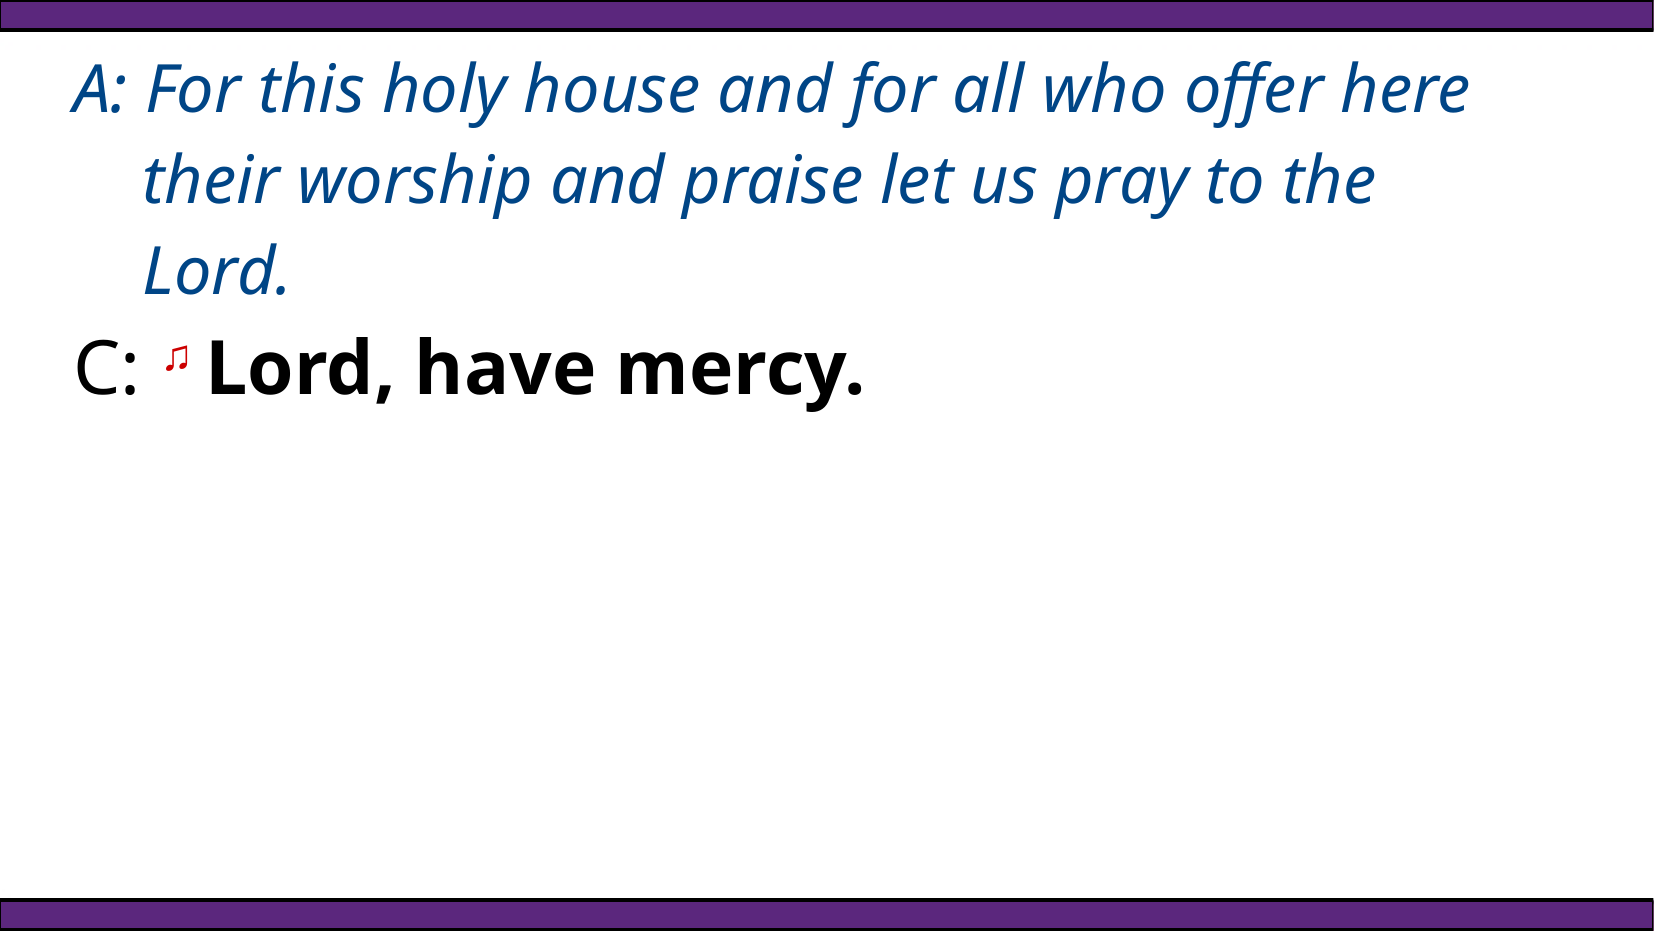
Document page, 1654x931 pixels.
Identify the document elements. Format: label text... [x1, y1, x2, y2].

text_box [0, 900, 1654, 931]
picture [0, 31, 1654, 900]
text_box [0, 0, 1654, 31]
text_box A: For this holy house and for all who offer here their worship and praise let us pray to the Lord. C: ♫ Lord, have mercy. [58, 34, 1589, 416]
